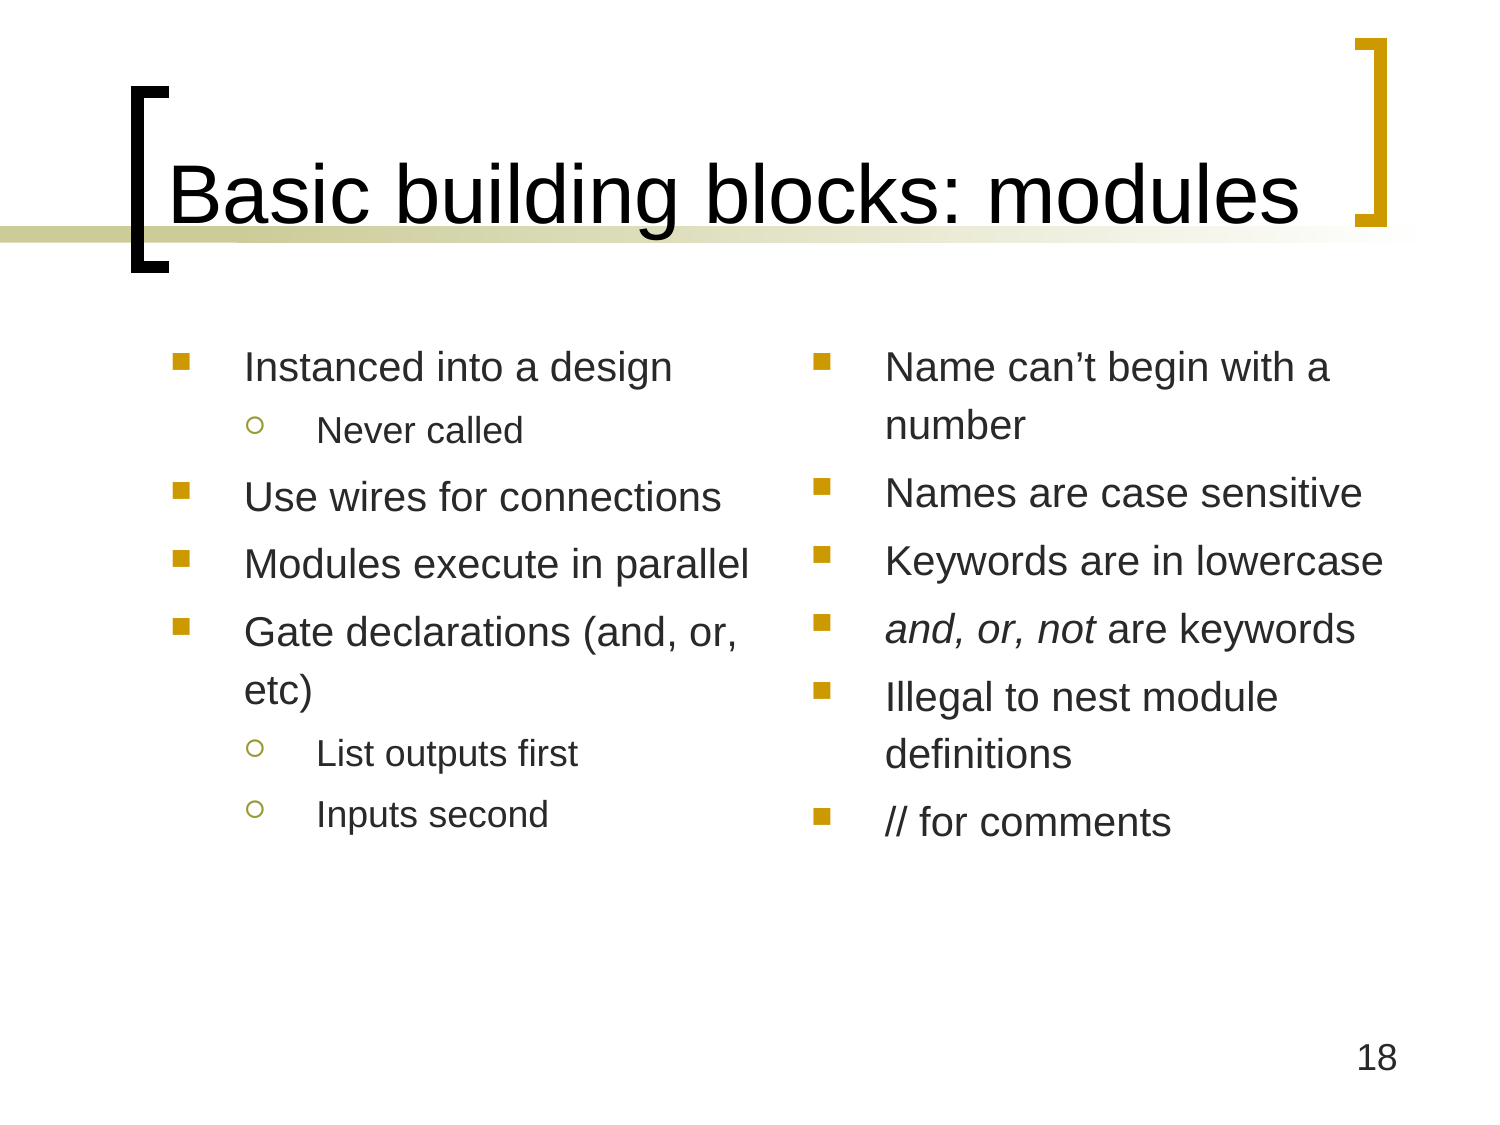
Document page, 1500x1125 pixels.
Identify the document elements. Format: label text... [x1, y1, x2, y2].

title Basic building blocks: modules [152, 15, 1328, 248]
list Instanced into a design Never called Use wires for connections Modules execute in parallel Gate declarations (and, or, etc) List outputs first Inputs second [155, 324, 772, 1000]
list Name can’t begin with a number Names are case sensitive Keywords are in lowercase and, or, not are keywords Illegal to nest module definitions // for comments [796, 324, 1413, 1000]
